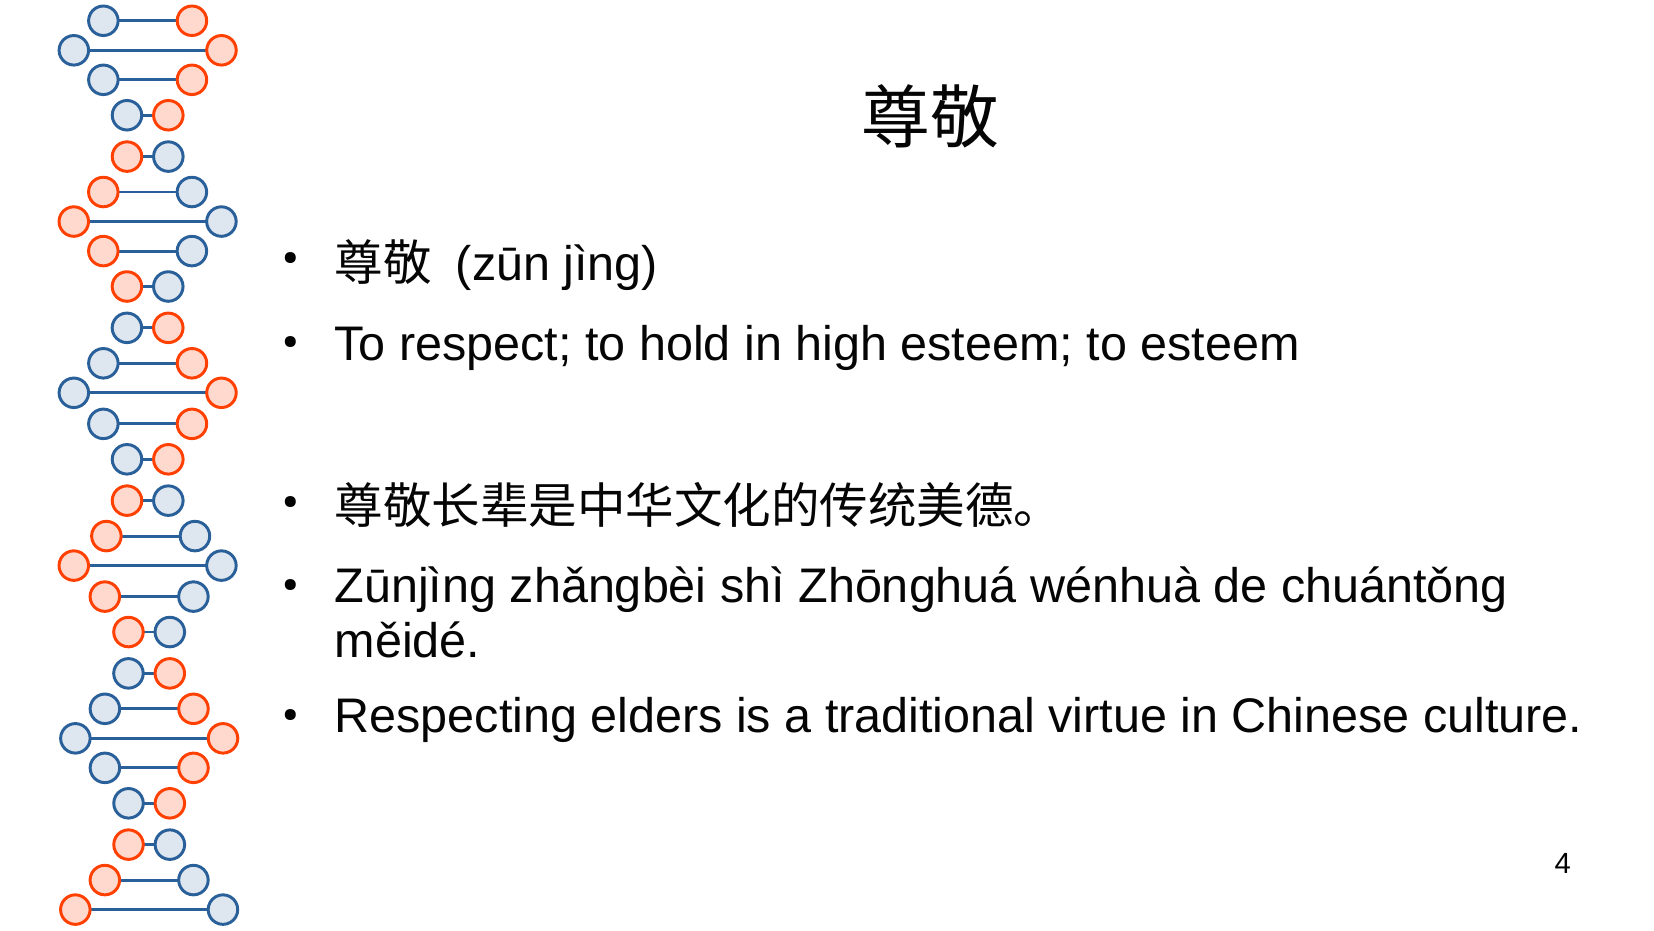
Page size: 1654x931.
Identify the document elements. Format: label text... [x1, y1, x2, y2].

title 尊敬 [265, 35, 1595, 189]
list 尊敬 (zūn jìng) To respect; to hold in high esteem; to esteem 尊敬长辈是中华文化的传统美德。 Zūnjìng zhǎngbèi shì Zhōnghuá wénhuà de chuántǒng měidé. Respecting elders is a traditional virtue in Chinese culture. [265, 224, 1595, 764]
